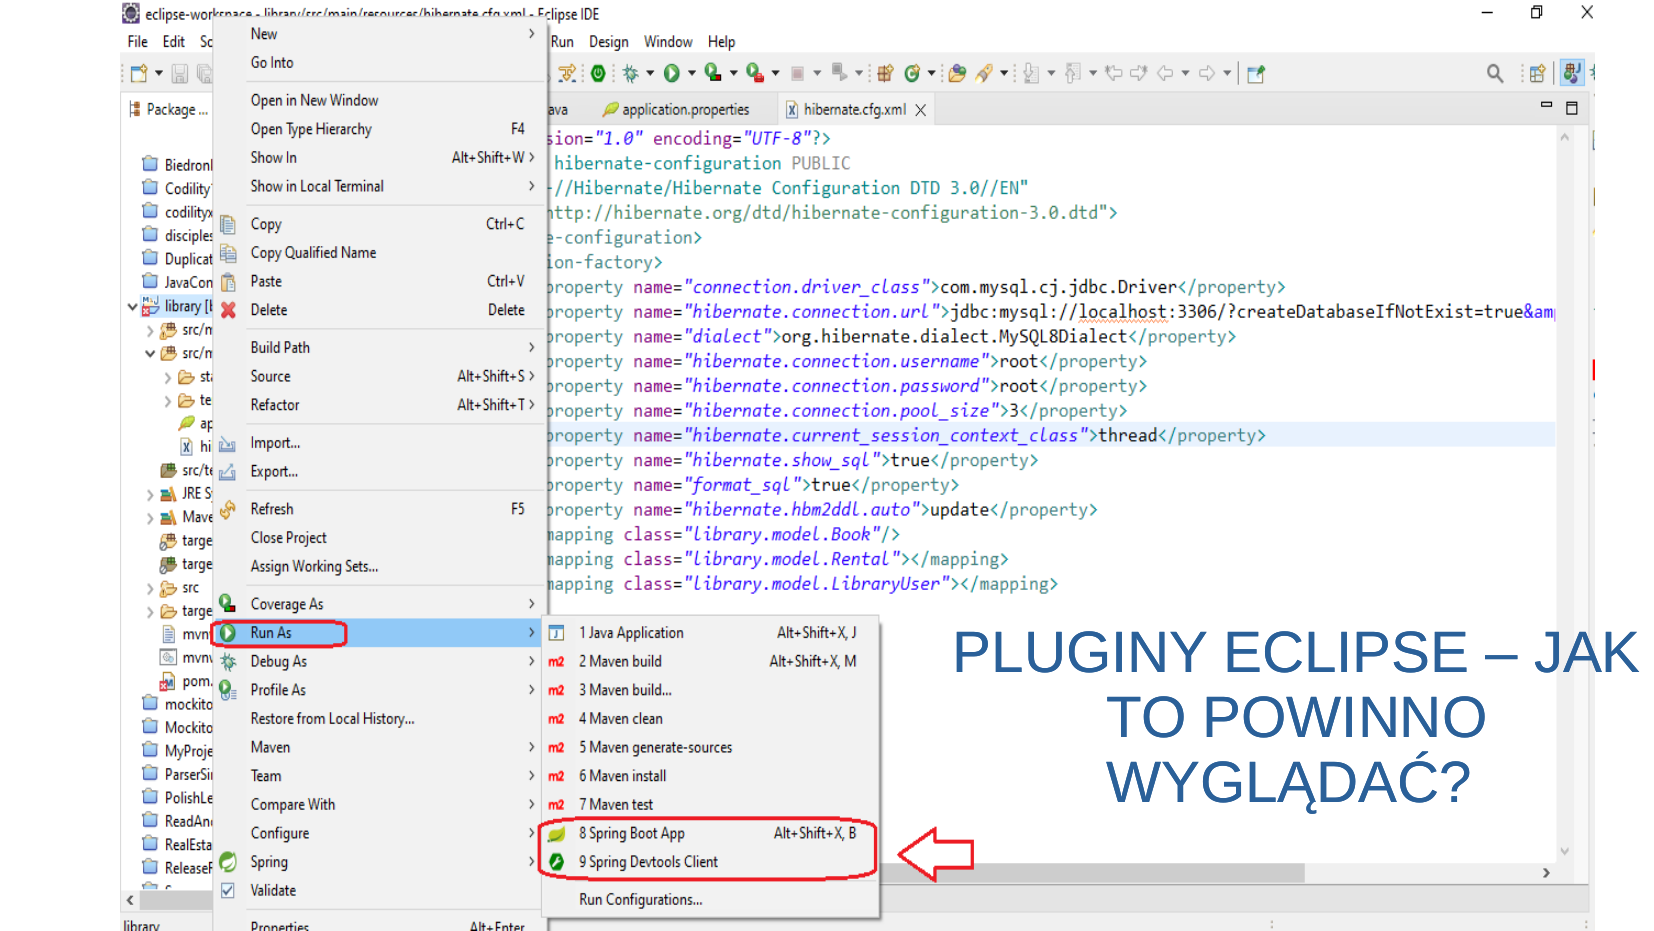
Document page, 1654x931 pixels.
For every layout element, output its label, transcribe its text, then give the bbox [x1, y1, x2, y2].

title PLUGINY ECLIPSE – JAK TO POWINNO WYGLĄDAĆ? [942, 620, 1652, 816]
picture [120, 0, 1595, 931]
